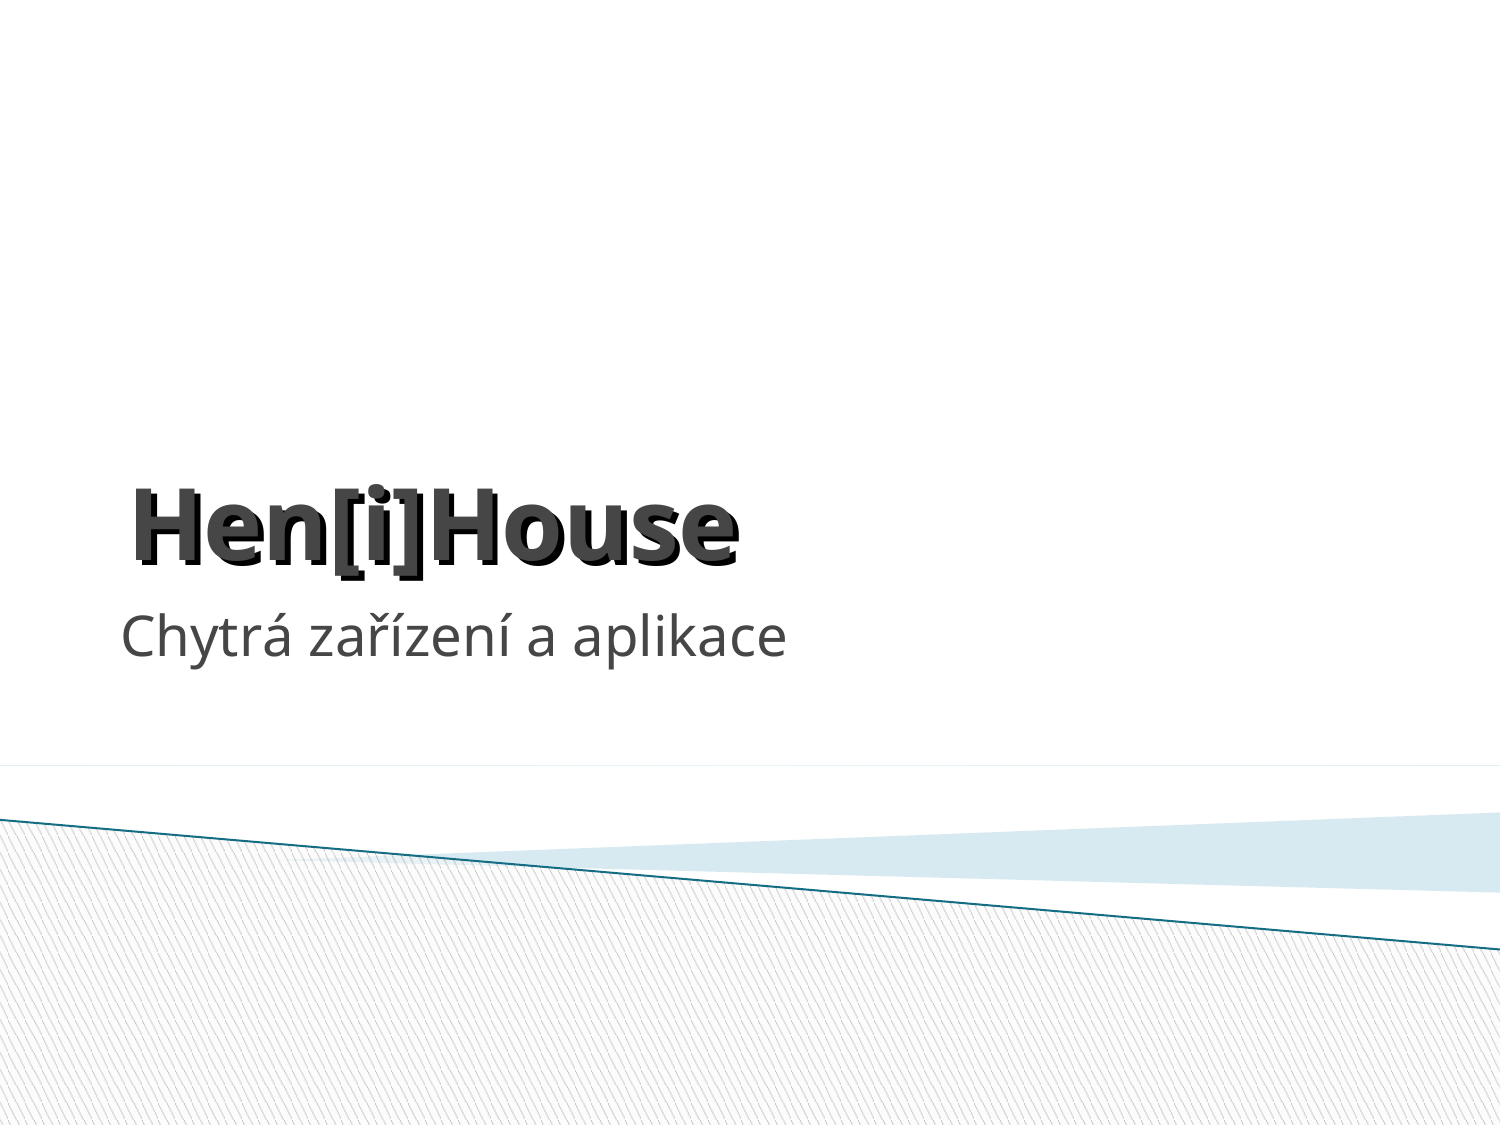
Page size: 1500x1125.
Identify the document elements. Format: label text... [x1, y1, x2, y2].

subtitle Chytrá zařízení a aplikace [112, 592, 1388, 790]
title Hen[i]House [112, 287, 1388, 588]
